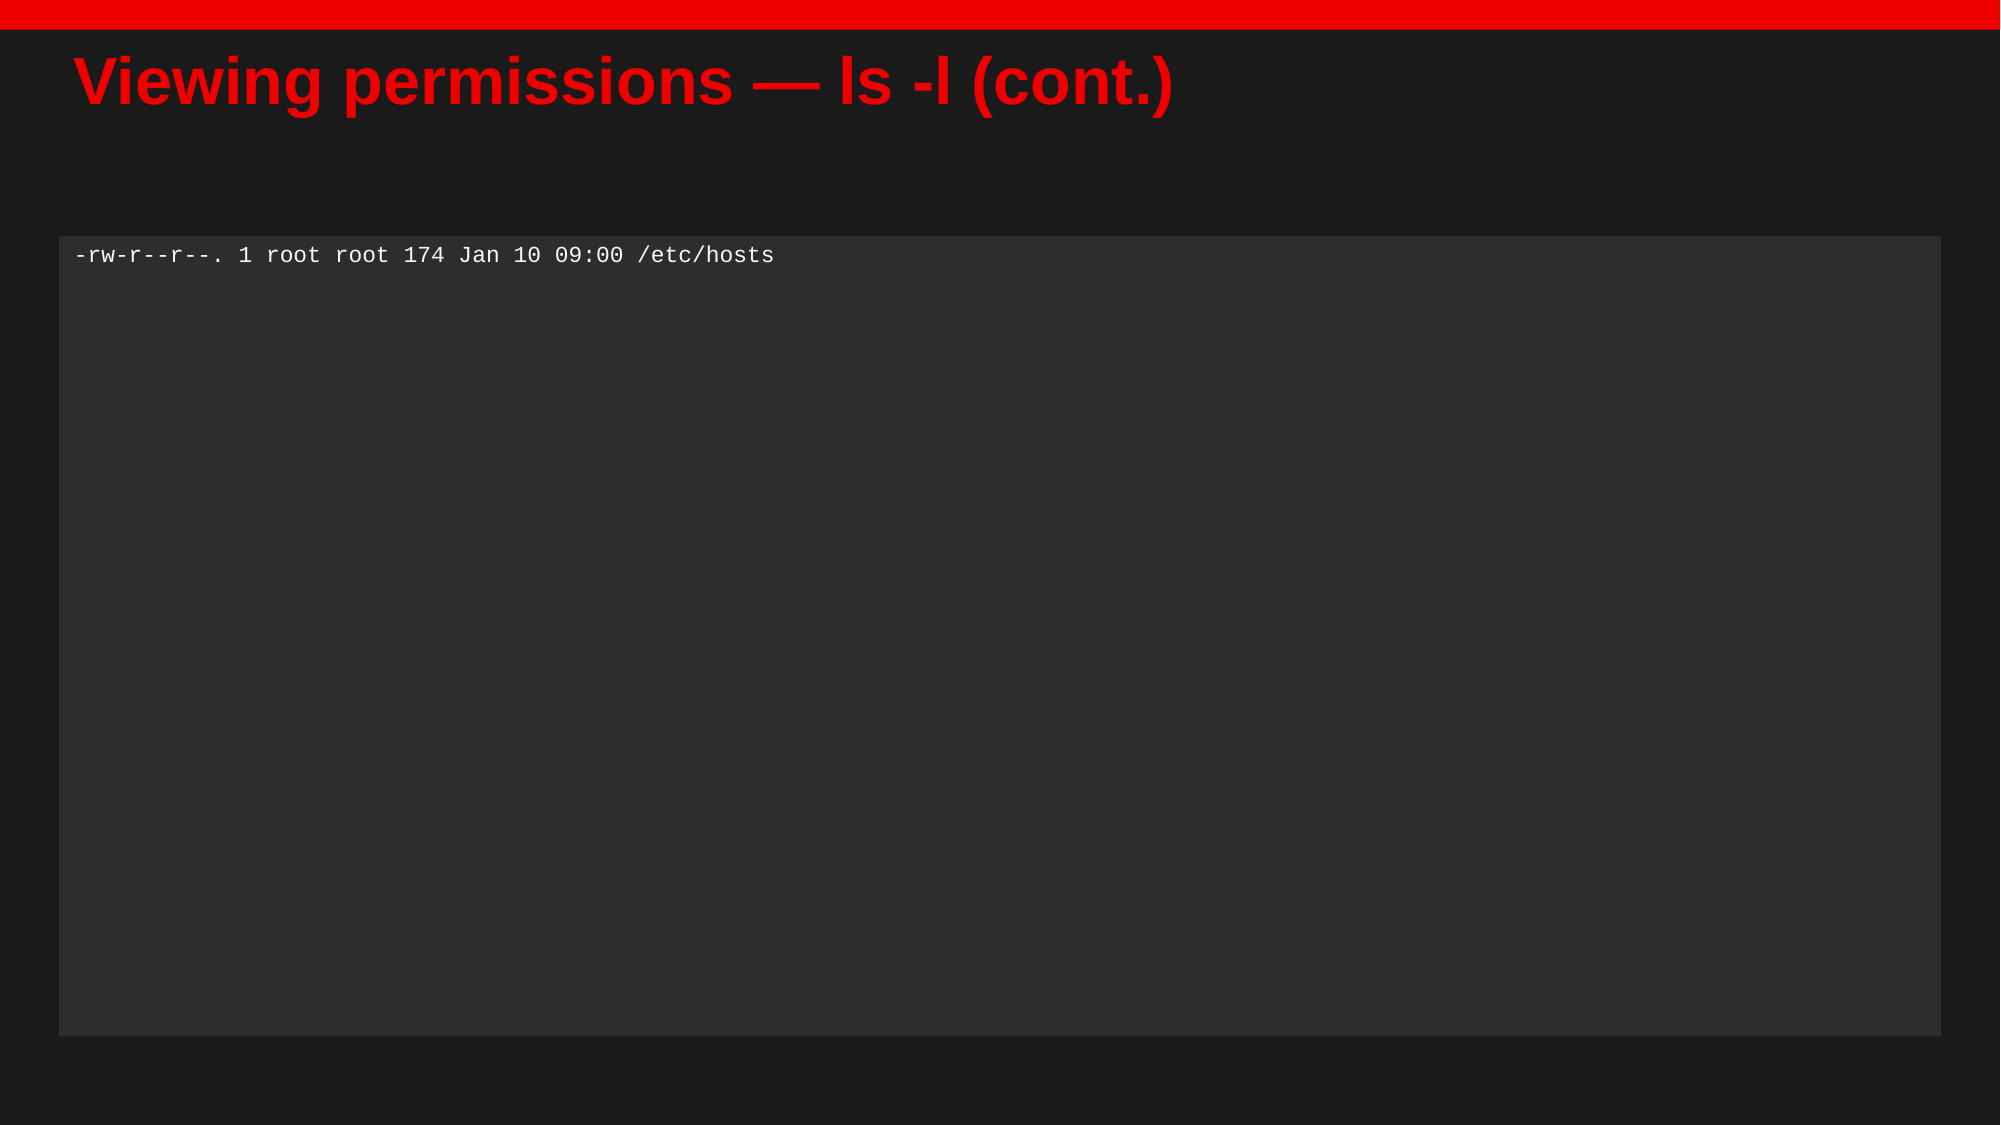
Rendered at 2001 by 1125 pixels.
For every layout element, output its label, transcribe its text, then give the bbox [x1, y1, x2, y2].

text_box Viewing permissions — ls -l (cont.) [59, 36, 1942, 208]
text_box -rw-r--r--. 1 root root 174 Jan 10 09:00 /etc/hosts [59, 236, 1942, 1037]
text_box [0, 0, 2001, 30]
